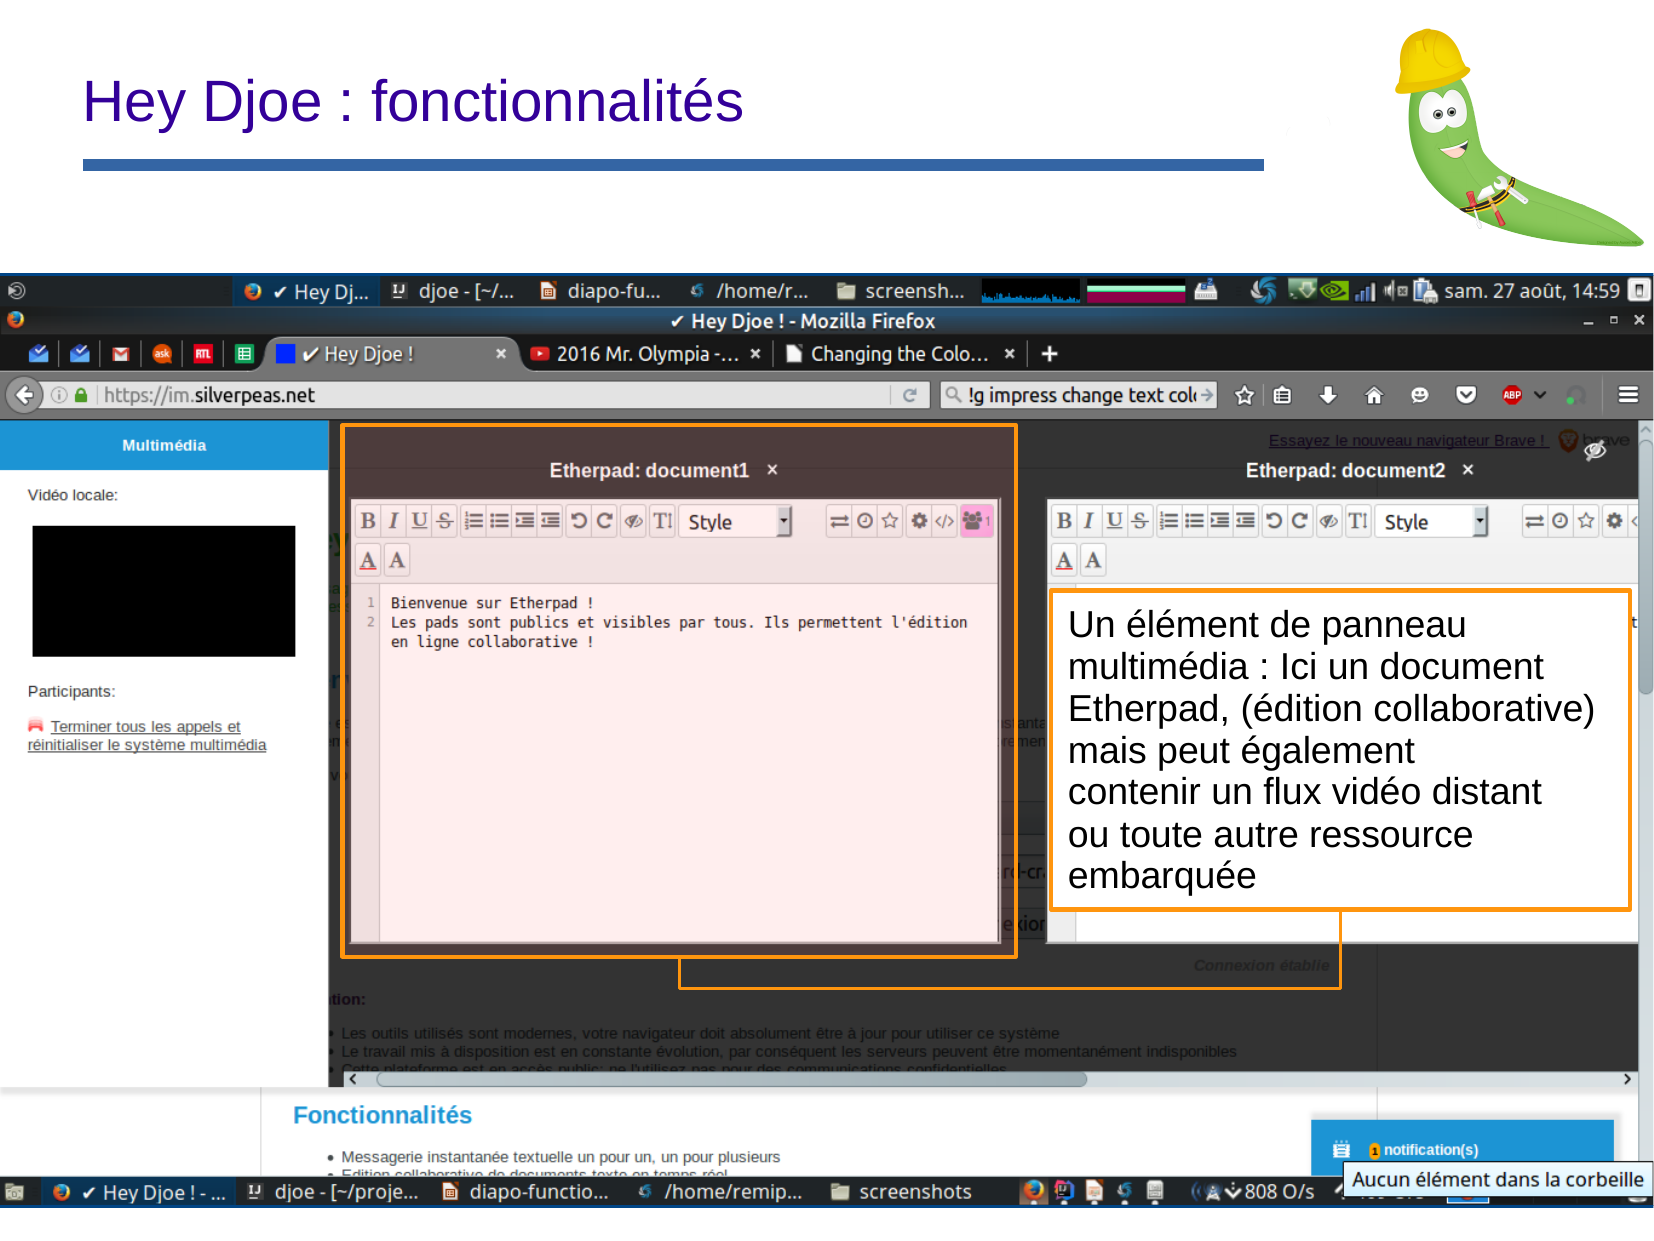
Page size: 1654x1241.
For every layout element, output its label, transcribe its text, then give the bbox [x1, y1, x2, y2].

title Hey Djoe : fonctionnalités [82, 49, 1264, 154]
picture [0, 275, 1654, 1206]
picture [1286, 23, 1647, 248]
text_box [342, 425, 1016, 957]
text_box Un élément de panneau multimédia : Ici un document Etherpad, (édition collaborative) mais peut également contenir un flux vidéo distant ou toute autre ressource embarquée [1051, 590, 1630, 910]
